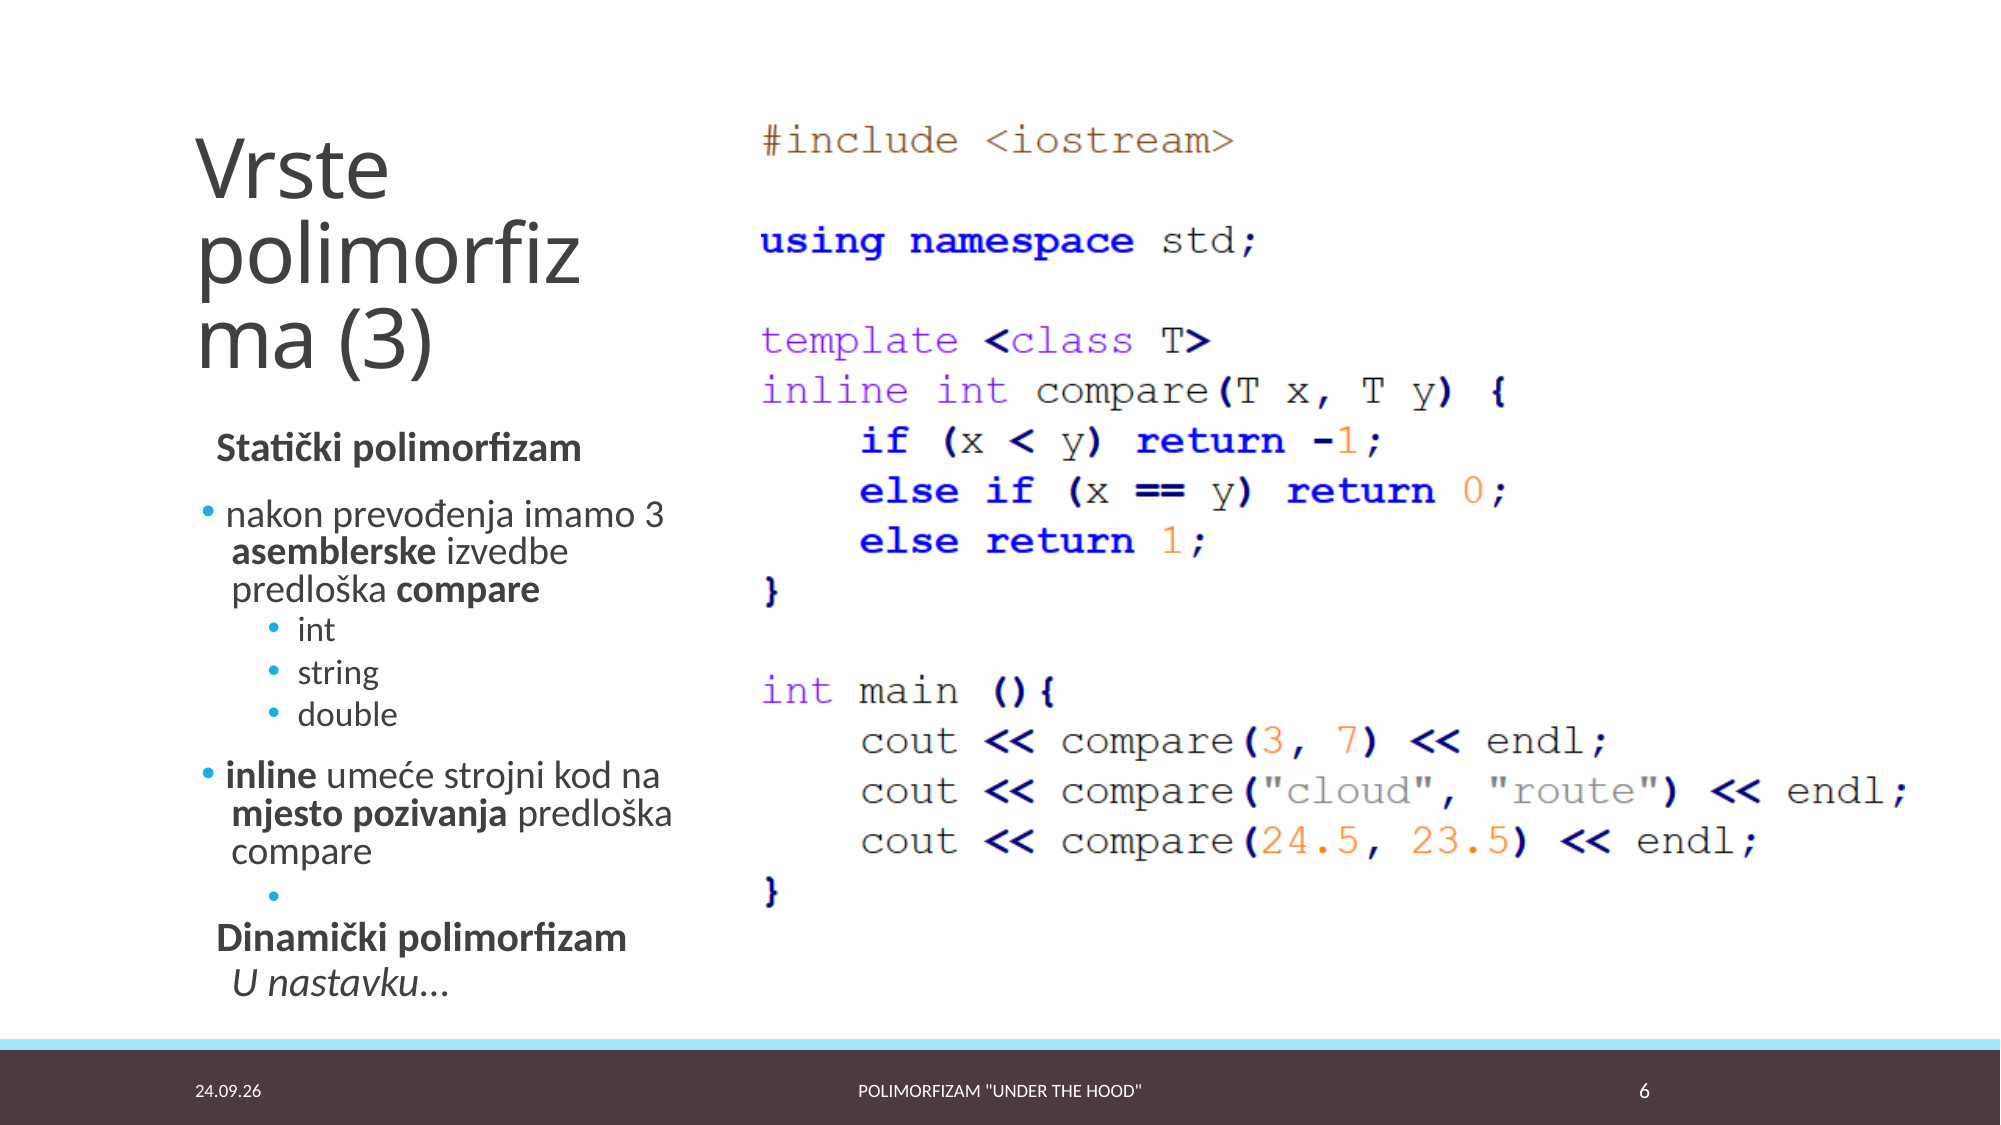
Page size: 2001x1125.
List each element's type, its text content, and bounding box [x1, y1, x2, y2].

picture [761, 120, 1905, 919]
text_box Dinamički polimorfizam U nastavku... [201, 907, 685, 1041]
text_box Statički polimorfizam [201, 418, 685, 490]
title Vrste polimorfizma (3) [180, 47, 666, 394]
text_box Polimorfizam "under the hood" [604, 1059, 1396, 1120]
text_box [0, 0, 2000, 1125]
text_box ‹#› [1624, 1059, 1840, 1120]
list nakon prevođenja imamo 3 asemblerske izvedbe predloška compare int string double inline umeće strojni kod na mjesto pozivanja predloška compare [201, 490, 685, 907]
